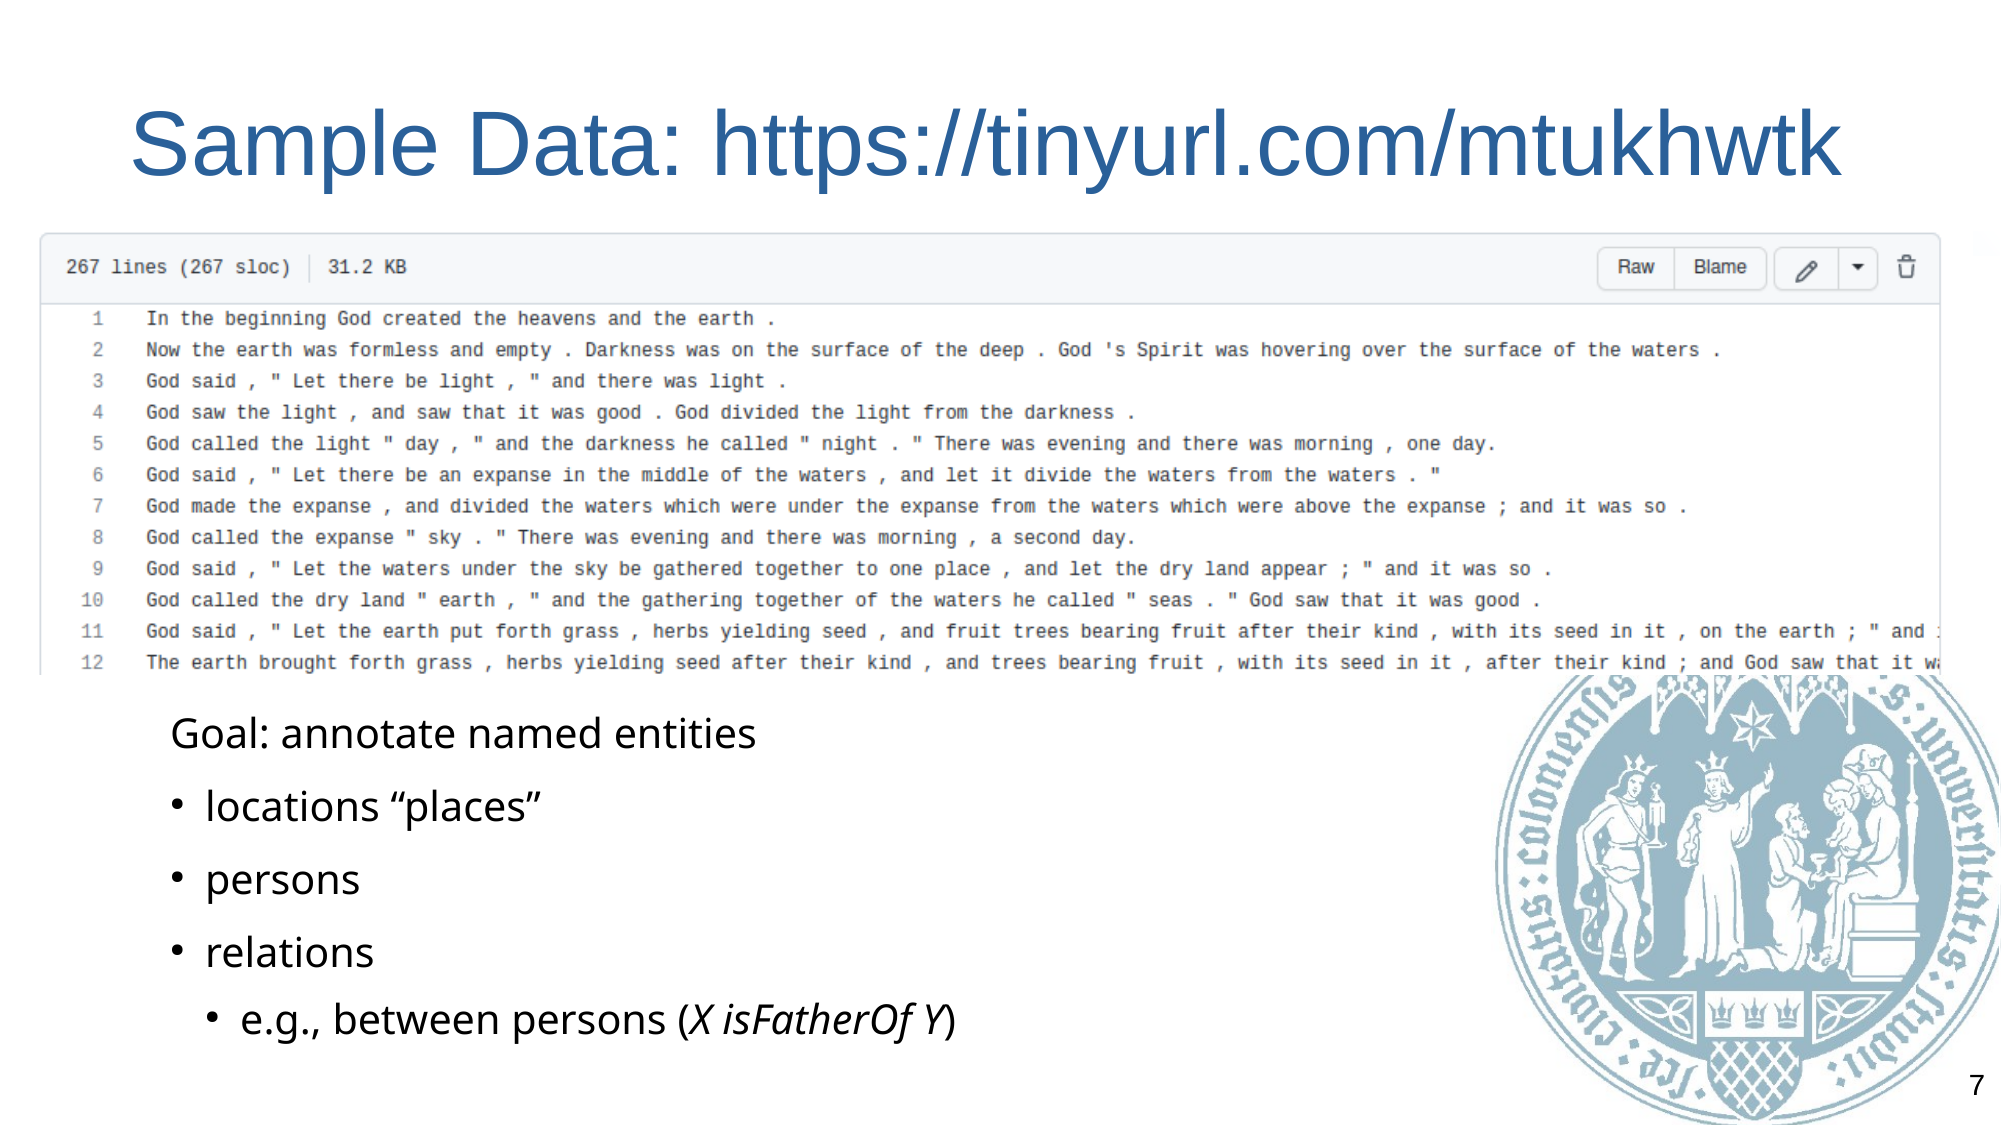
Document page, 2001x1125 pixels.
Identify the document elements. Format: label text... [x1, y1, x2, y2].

title Sample Data: https://tinyurl.com/mtukhwtk [99, 45, 1900, 222]
picture [32, 222, 1974, 676]
list Goal: annotate named entities locations “places” persons relations e.g., between persons (X isFatherOf Y) [120, 705, 1516, 1054]
